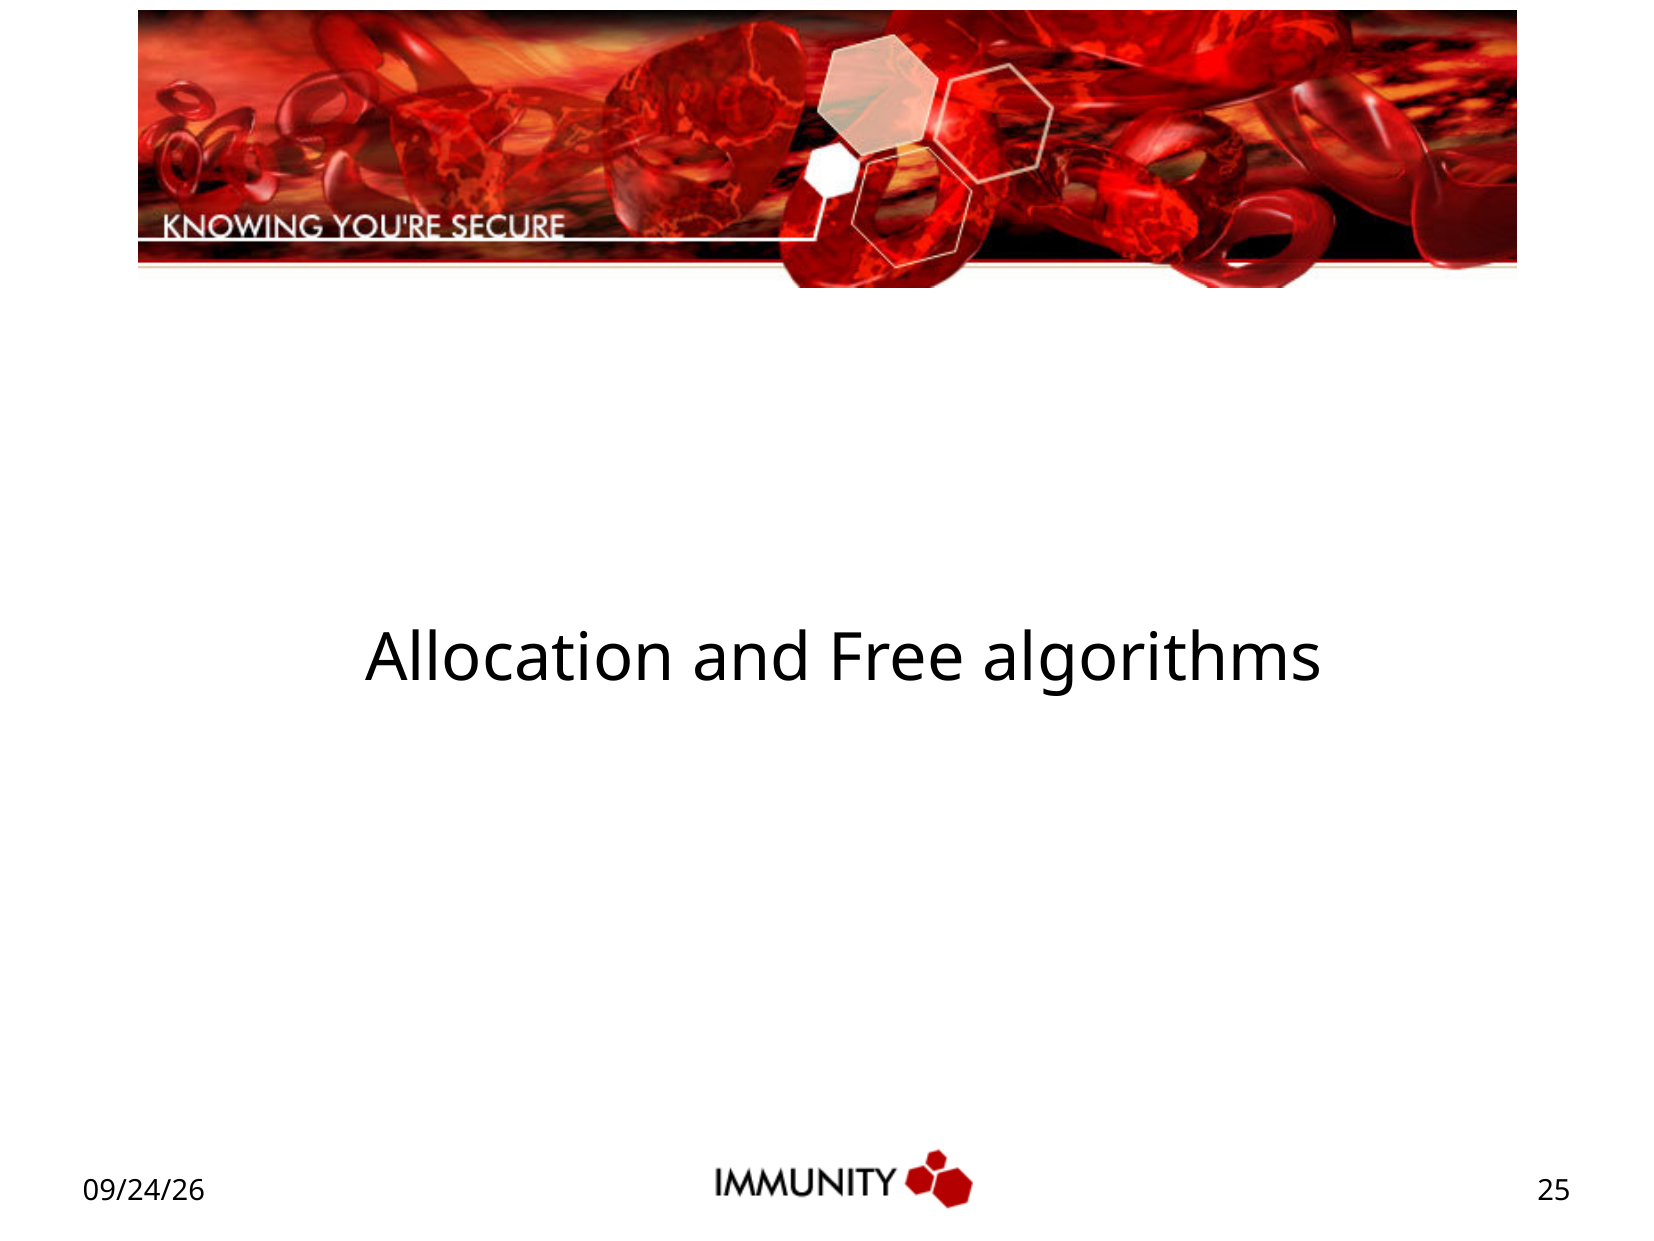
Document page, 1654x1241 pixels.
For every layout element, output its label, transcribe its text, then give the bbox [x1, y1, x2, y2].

picture [138, 10, 1517, 288]
picture [694, 1130, 984, 1235]
subtitle Allocation and Free algorithms [82, 297, 1571, 1102]
